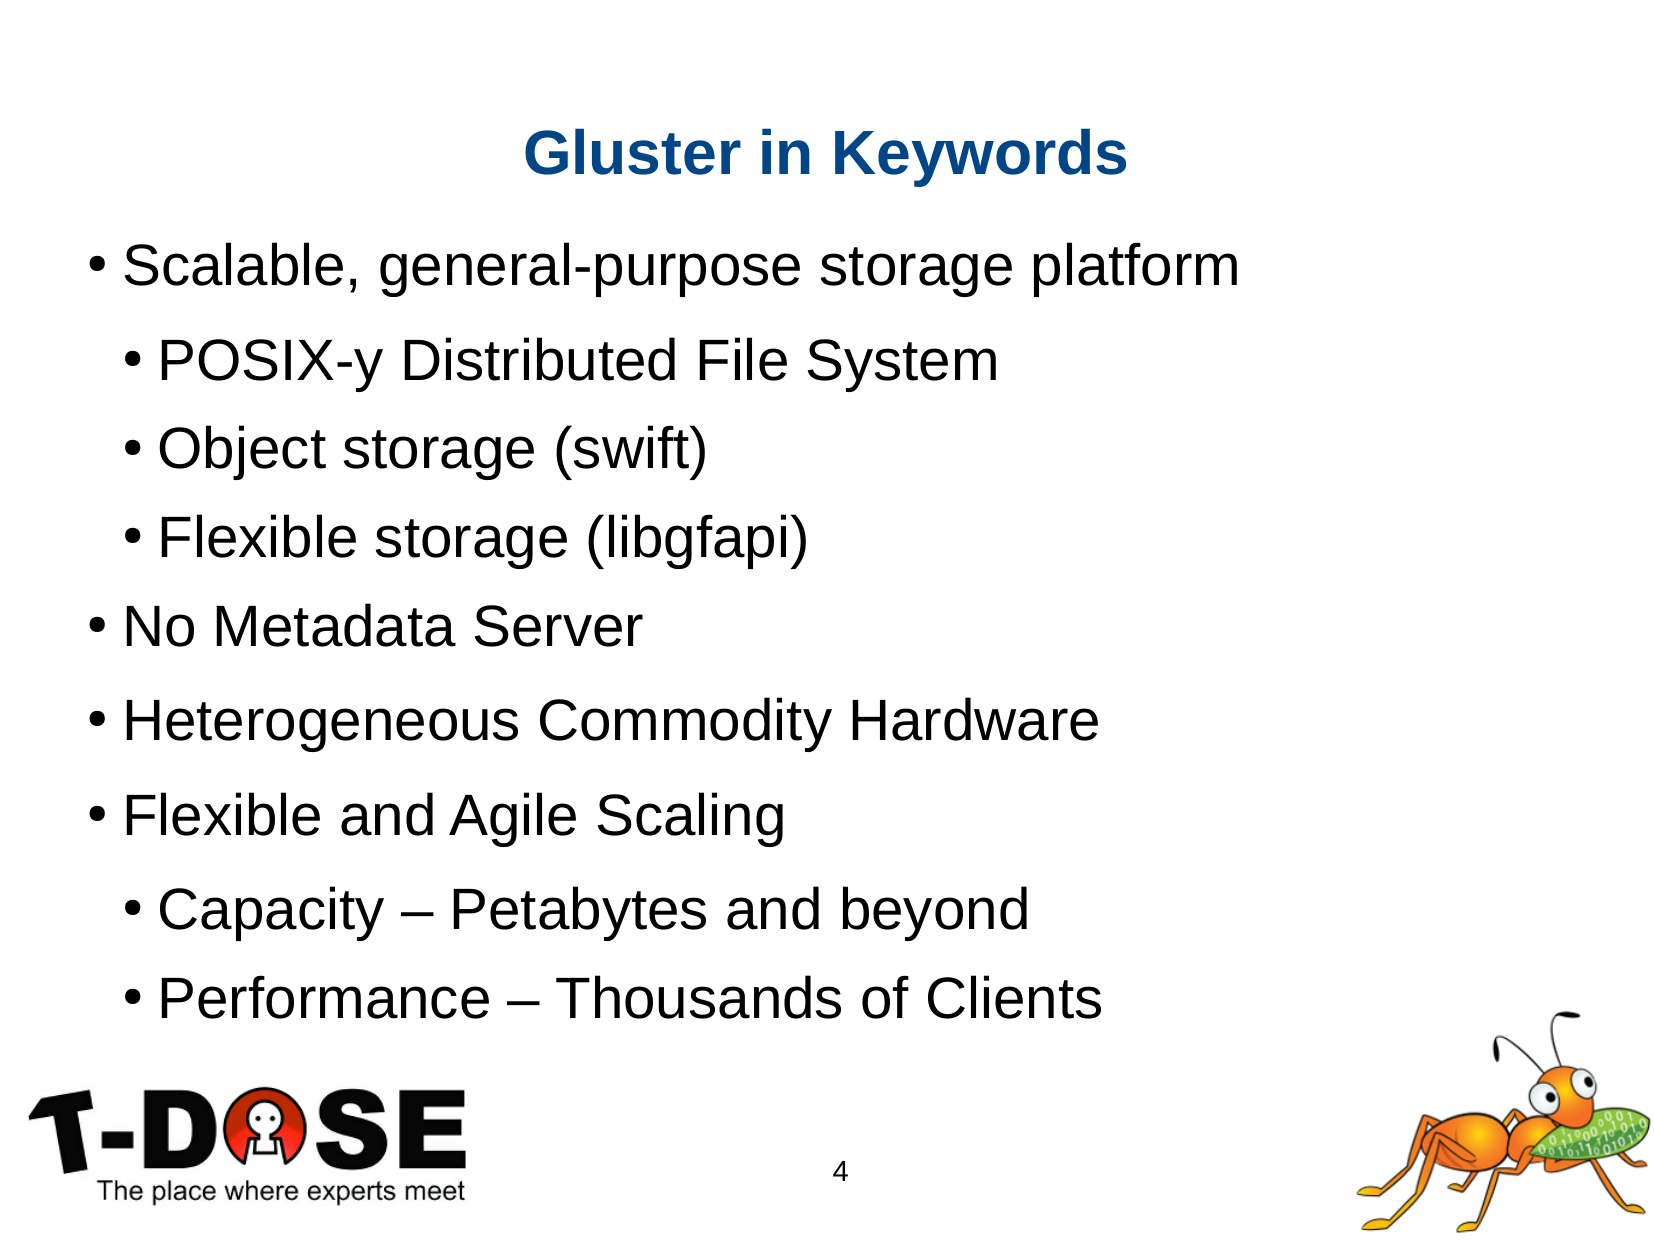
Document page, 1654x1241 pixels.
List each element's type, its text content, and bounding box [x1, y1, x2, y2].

picture [23, 1067, 481, 1214]
picture [1353, 1009, 1654, 1235]
title Gluster in Keywords [82, 49, 1571, 257]
list Scalable, general-purpose storage platform POSIX-y Distributed File System Object storage (swift) Flexible storage (libgfapi) No Metadata Server Heterogeneous Commodity Hardware Flexible and Agile Scaling Capacity – Petabytes and beyond Performance – Thousands of Clients [86, 232, 1576, 1120]
